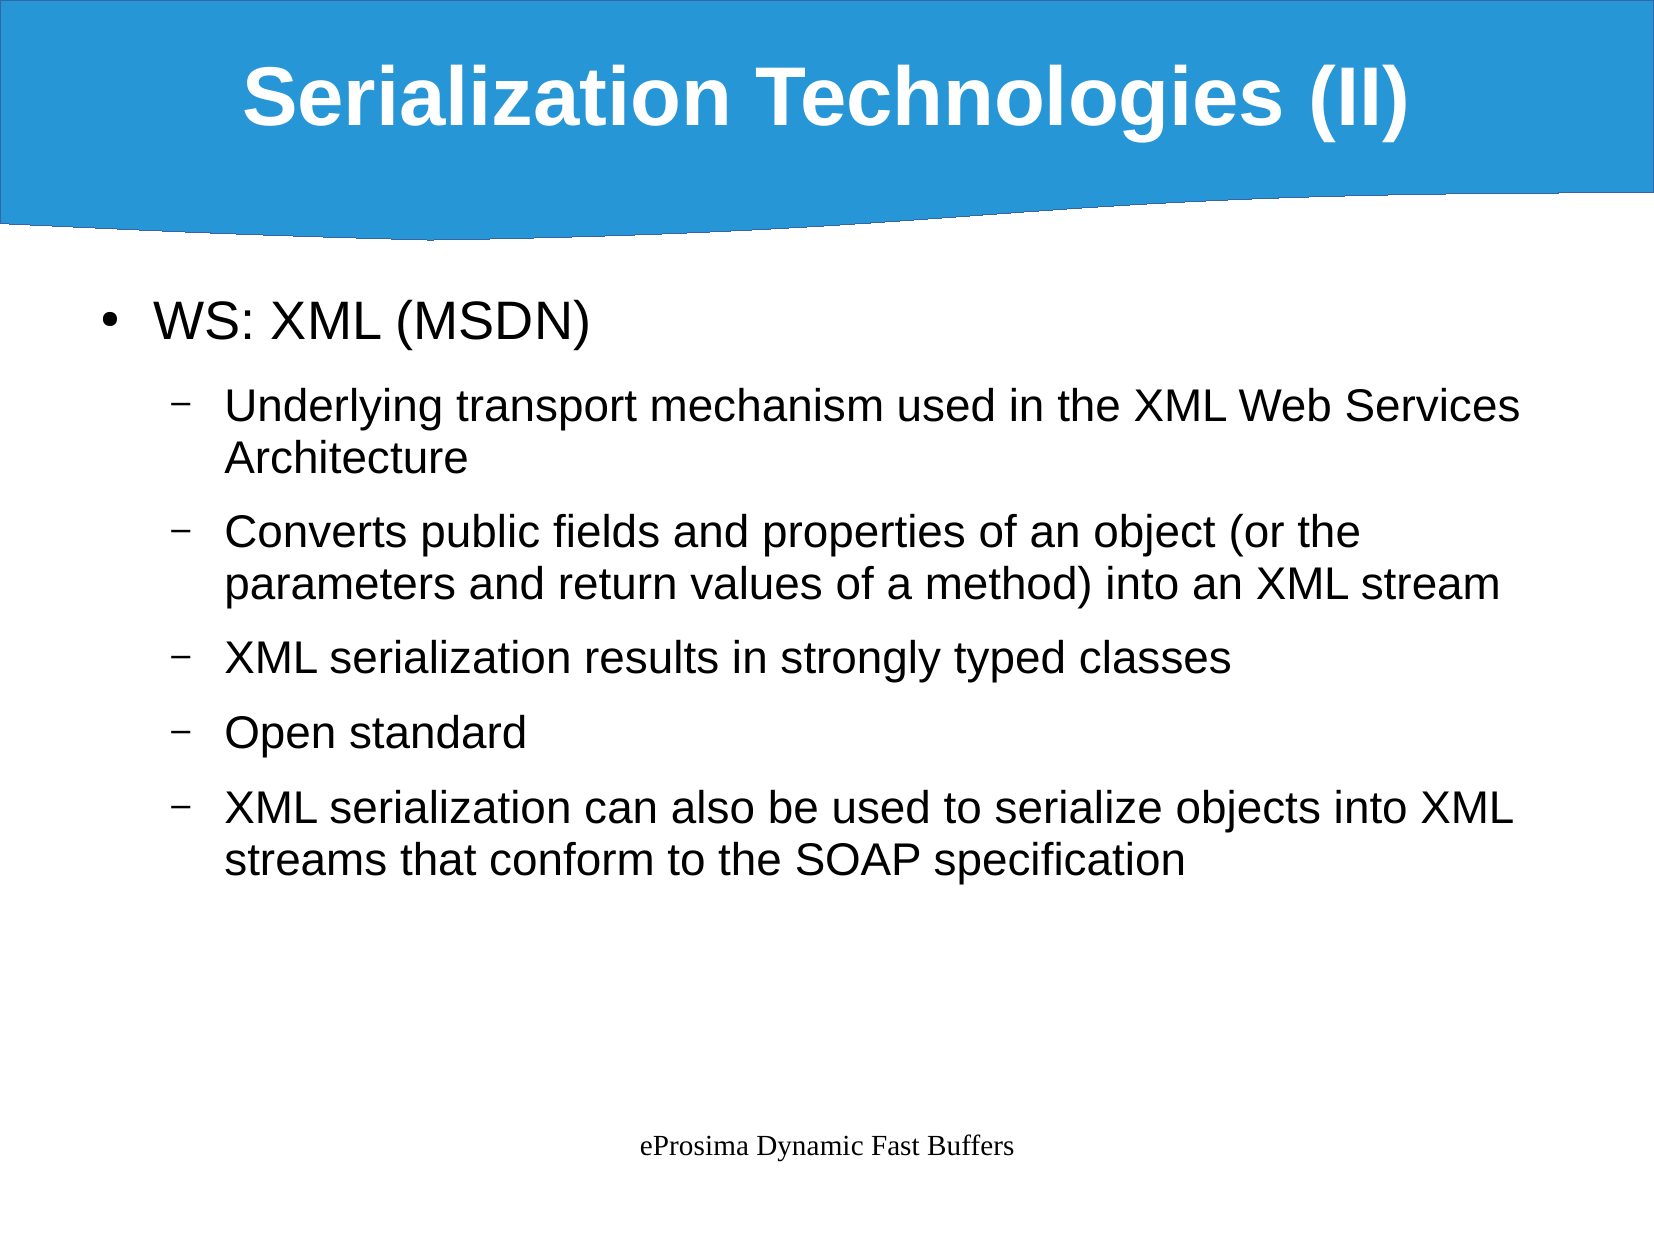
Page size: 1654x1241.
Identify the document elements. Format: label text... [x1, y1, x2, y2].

text_box Serialization Technologies (II) [0, 0, 1654, 241]
list WS: XML (MSDN) Underlying transport mechanism used in the XML Web Services Architecture Converts public fields and properties of an object (or the parameters and return values of a method) into an XML stream XML serialization results in strongly typed classes Open standard XML serialization can also be used to serialize objects into XML streams that conform to the SOAP specification [82, 290, 1571, 1141]
